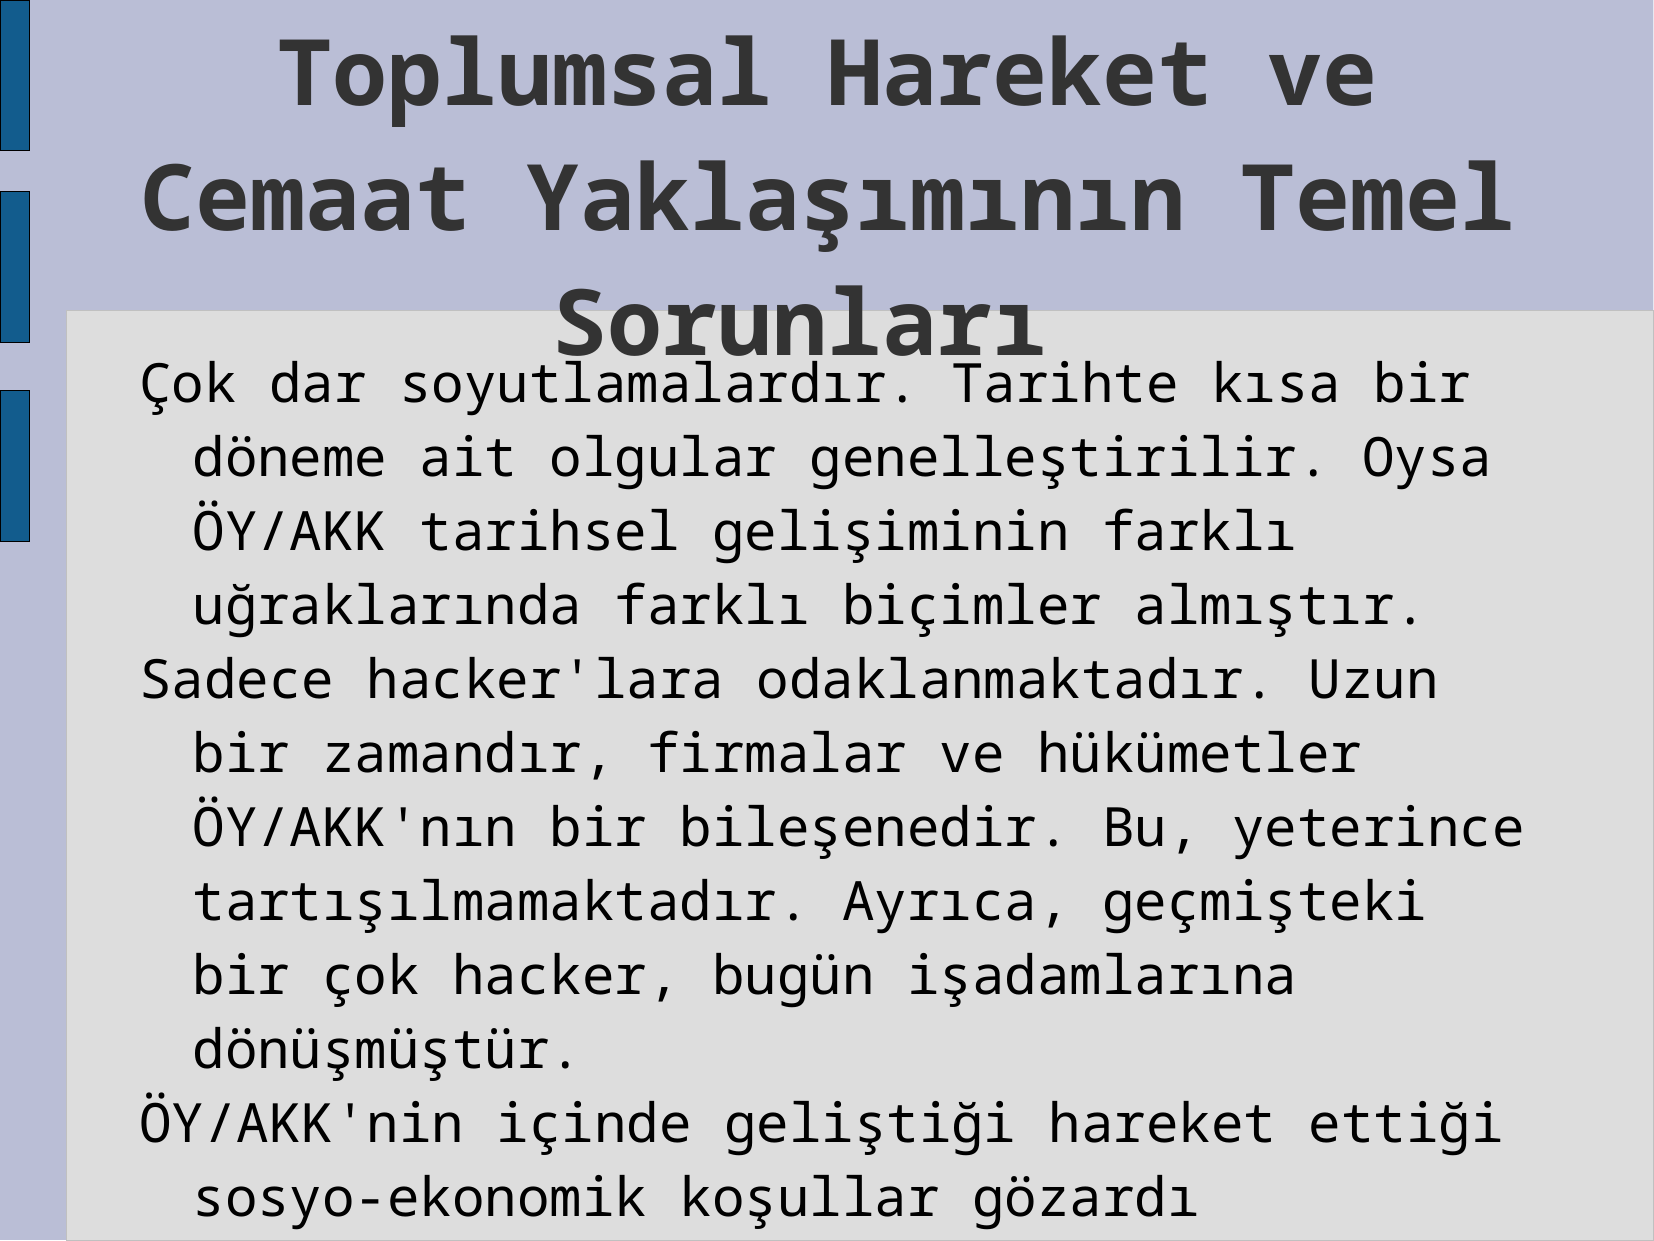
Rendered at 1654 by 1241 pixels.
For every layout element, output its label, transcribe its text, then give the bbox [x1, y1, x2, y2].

title Toplumsal Hareket ve Cemaat Yaklaşımının Temel Sorunları [121, 35, 1534, 344]
list Çok dar soyutlamalardır. Tarihte kısa bir döneme ait olgular genelleştirilir. Oysa ÖY/AKK tarihsel gelişiminin farklı uğraklarında farklı biçimler almıştır. Sadece hacker'lara odaklanmaktadır. Uzun bir zamandır, firmalar ve hükümetler ÖY/AKK'nın bir bileşenedir. Bu, yeterince tartışılmamaktadır. Ayrıca, geçmişteki bir çok hacker, bugün işadamlarına dönüşmüştür. ÖY/AKK'nin içinde geliştiği hareket ettiği sosyo-ekonomik koşullar gözardı edilmektedir. [121, 344, 1534, 1164]
